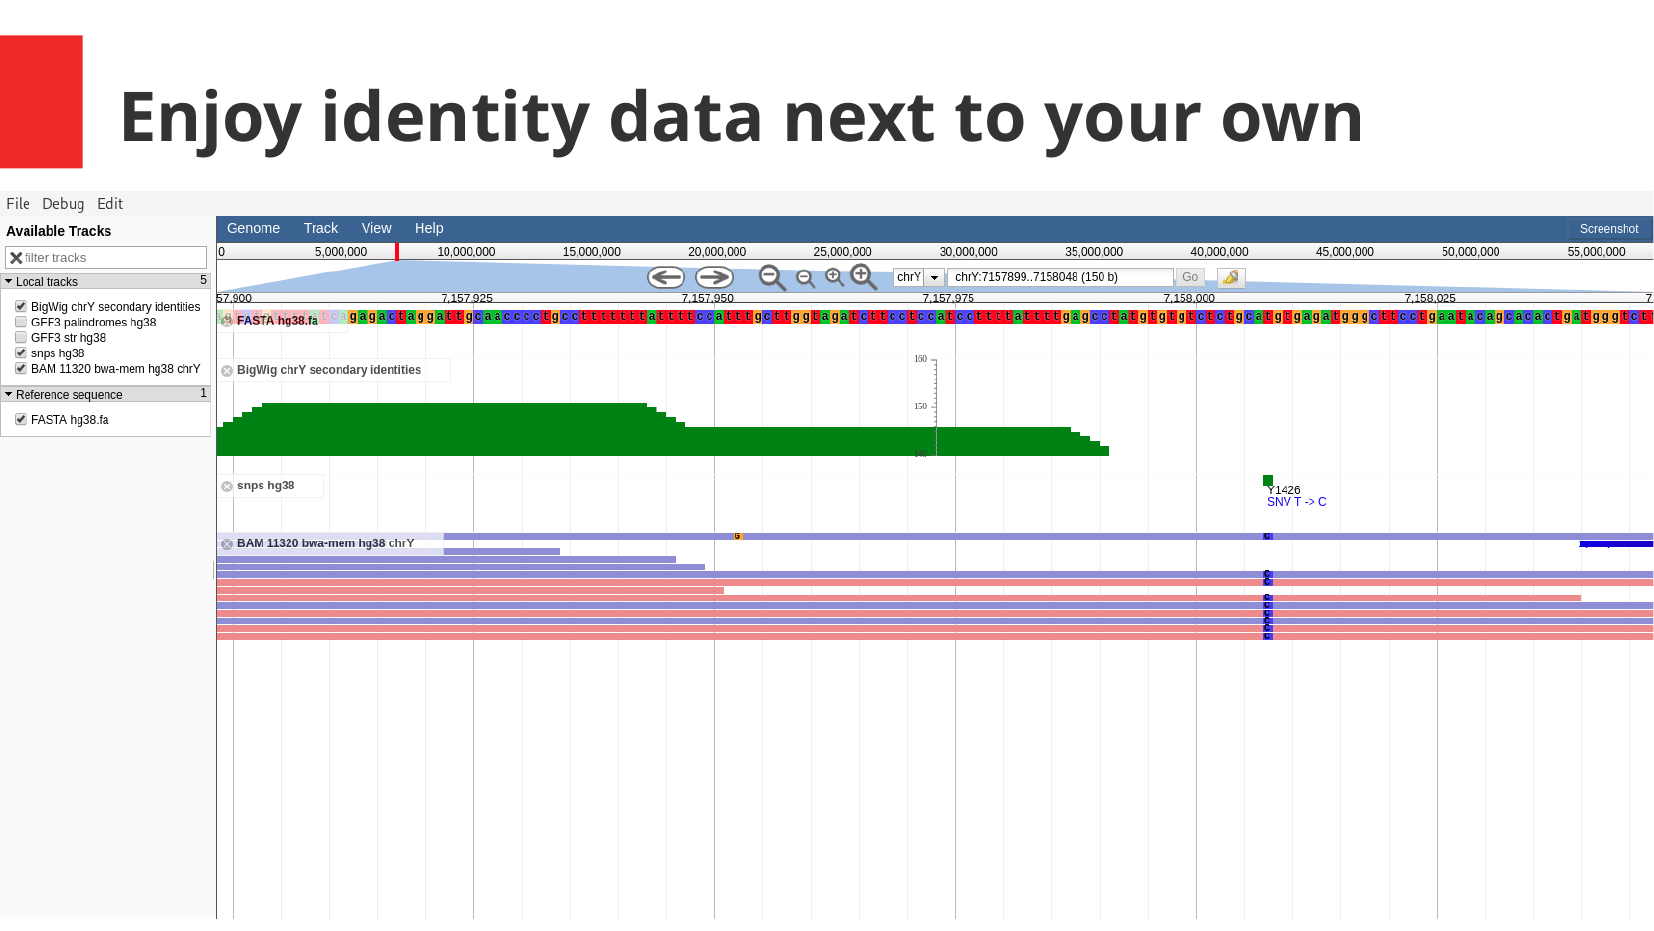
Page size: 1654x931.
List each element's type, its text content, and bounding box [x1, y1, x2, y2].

picture [0, 191, 1654, 919]
title Enjoy identity data next to your own [118, 37, 1571, 193]
